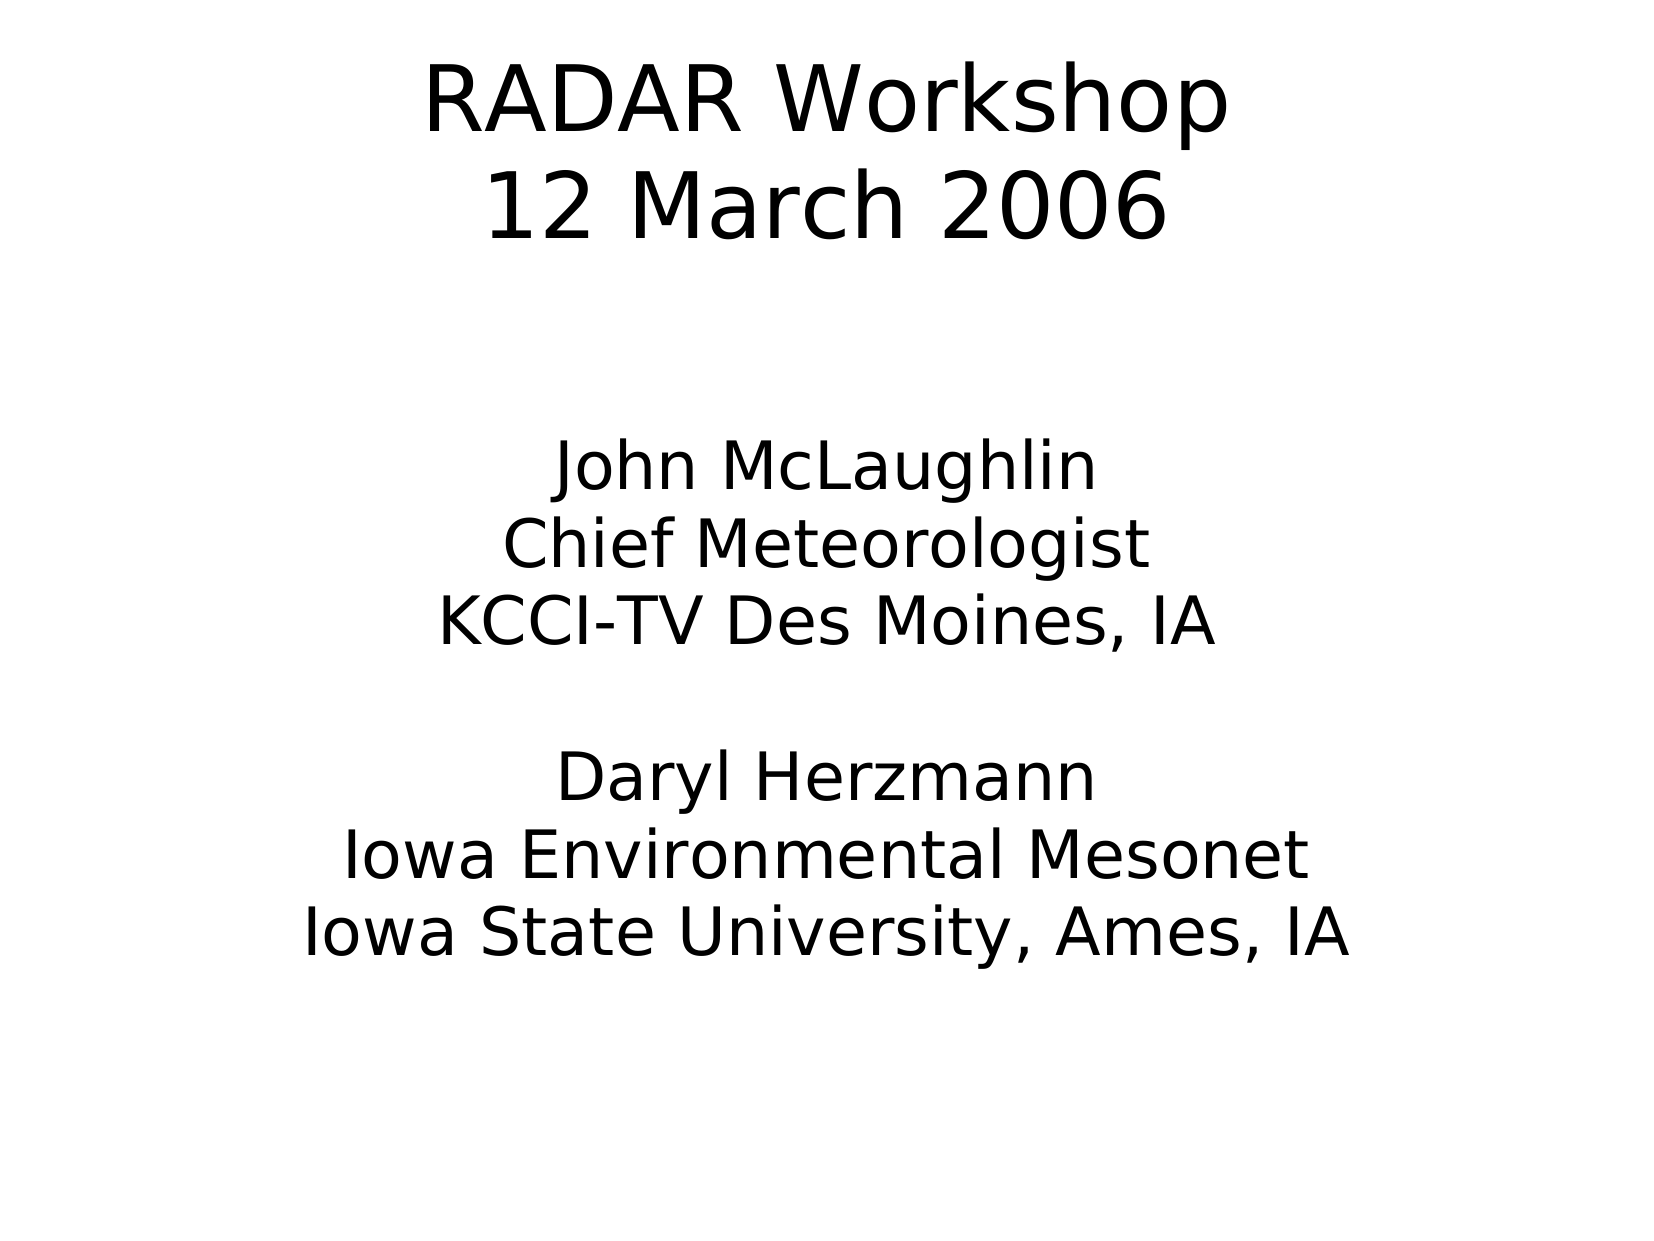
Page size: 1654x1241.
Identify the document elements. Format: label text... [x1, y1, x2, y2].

title RADAR Workshop 12 March 2006 [82, 45, 1571, 261]
subtitle John McLaughlin Chief Meteorologist KCCI-TV Des Moines, IA Daryl Herzmann Iowa Environmental Mesonet Iowa State University, Ames, IA [82, 290, 1571, 1109]
